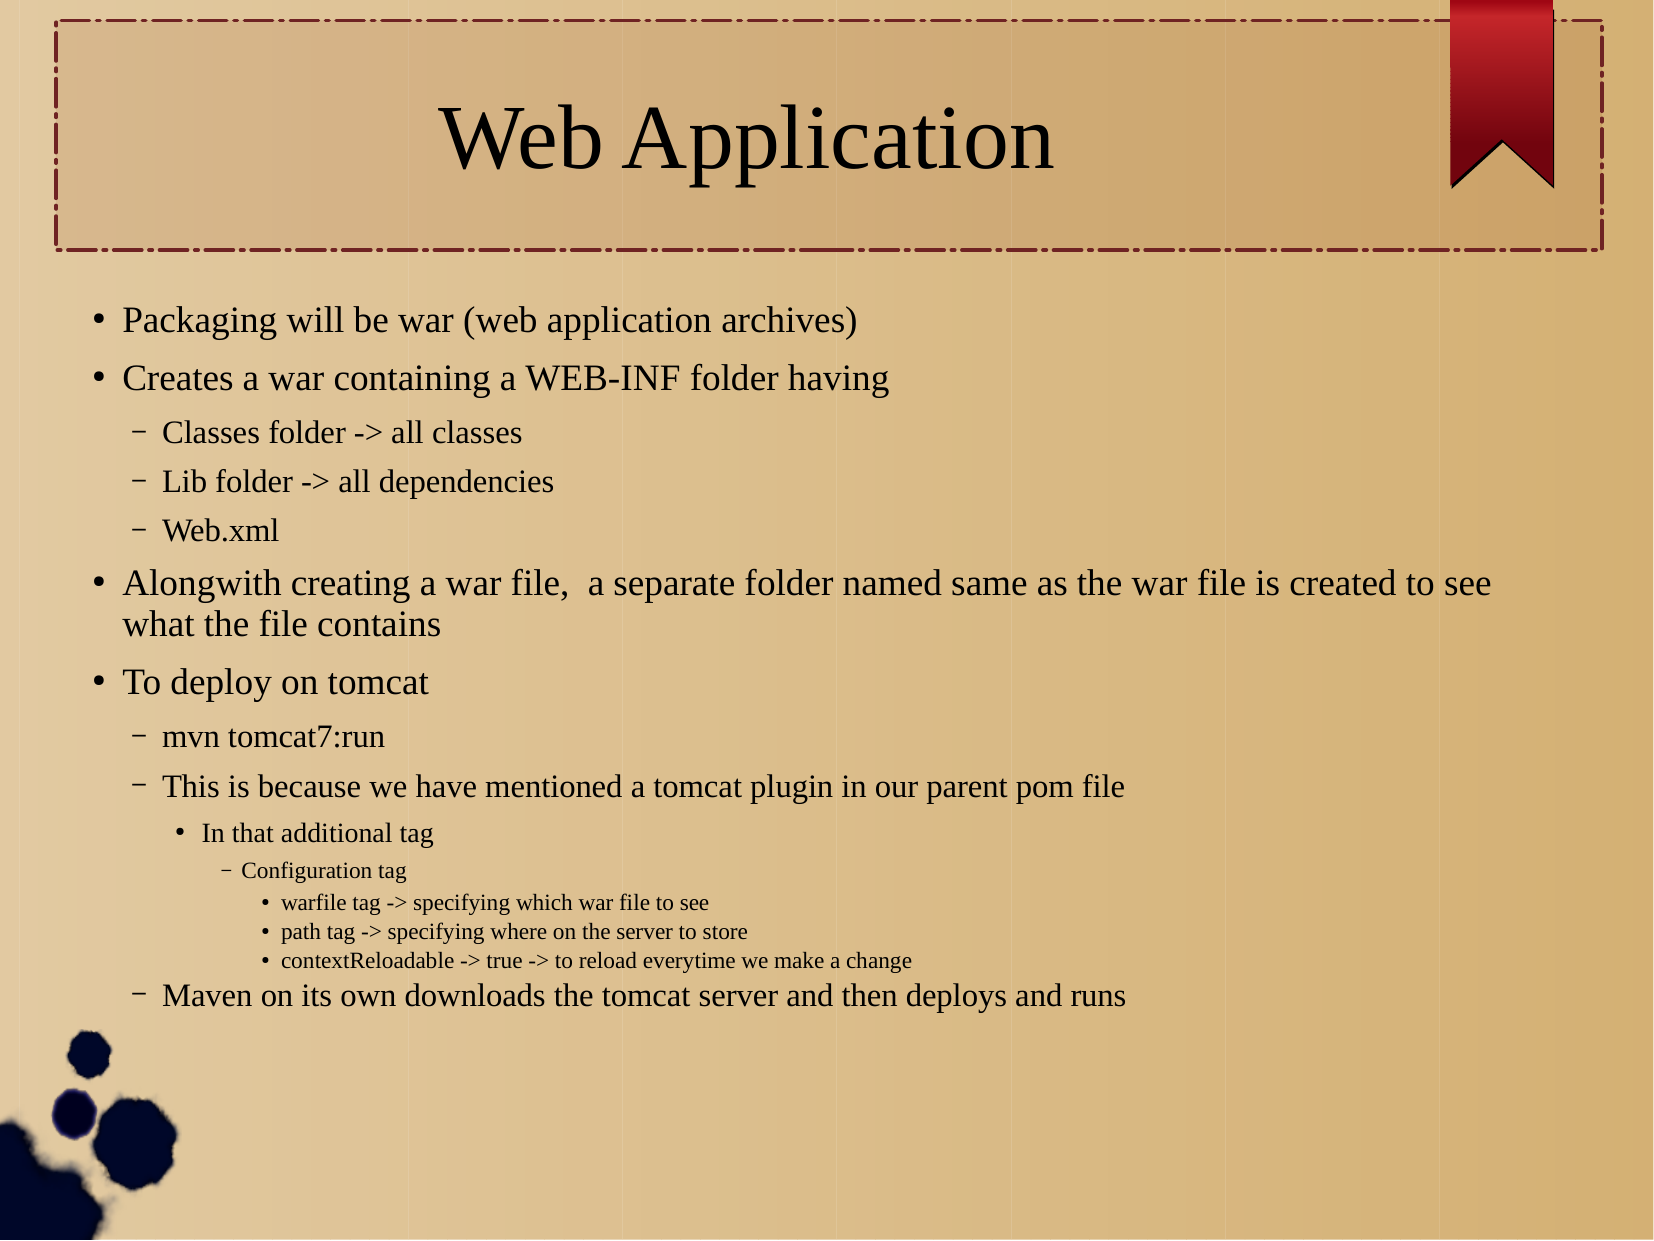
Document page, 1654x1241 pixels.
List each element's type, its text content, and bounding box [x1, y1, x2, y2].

list Packaging will be war (web application archives) Creates a war containing a WEB-INF folder having Classes folder -> all classes Lib folder -> all dependencies Web.xml Alongwith creating a war file, a separate folder named same as the war file is created to see what the file contains To deploy on tomcat mvn tomcat7:run This is because we have mentioned a tomcat plugin in our parent pom file In that additional tag Configuration tag warfile tag -> specifying which war file to see path tag -> specifying where on the server to store contextReloadable -> true -> to reload everytime we make a change Maven on its own downloads the tomcat server and then deploys and runs [82, 299, 1571, 1019]
title Web Application [82, 47, 1412, 229]
